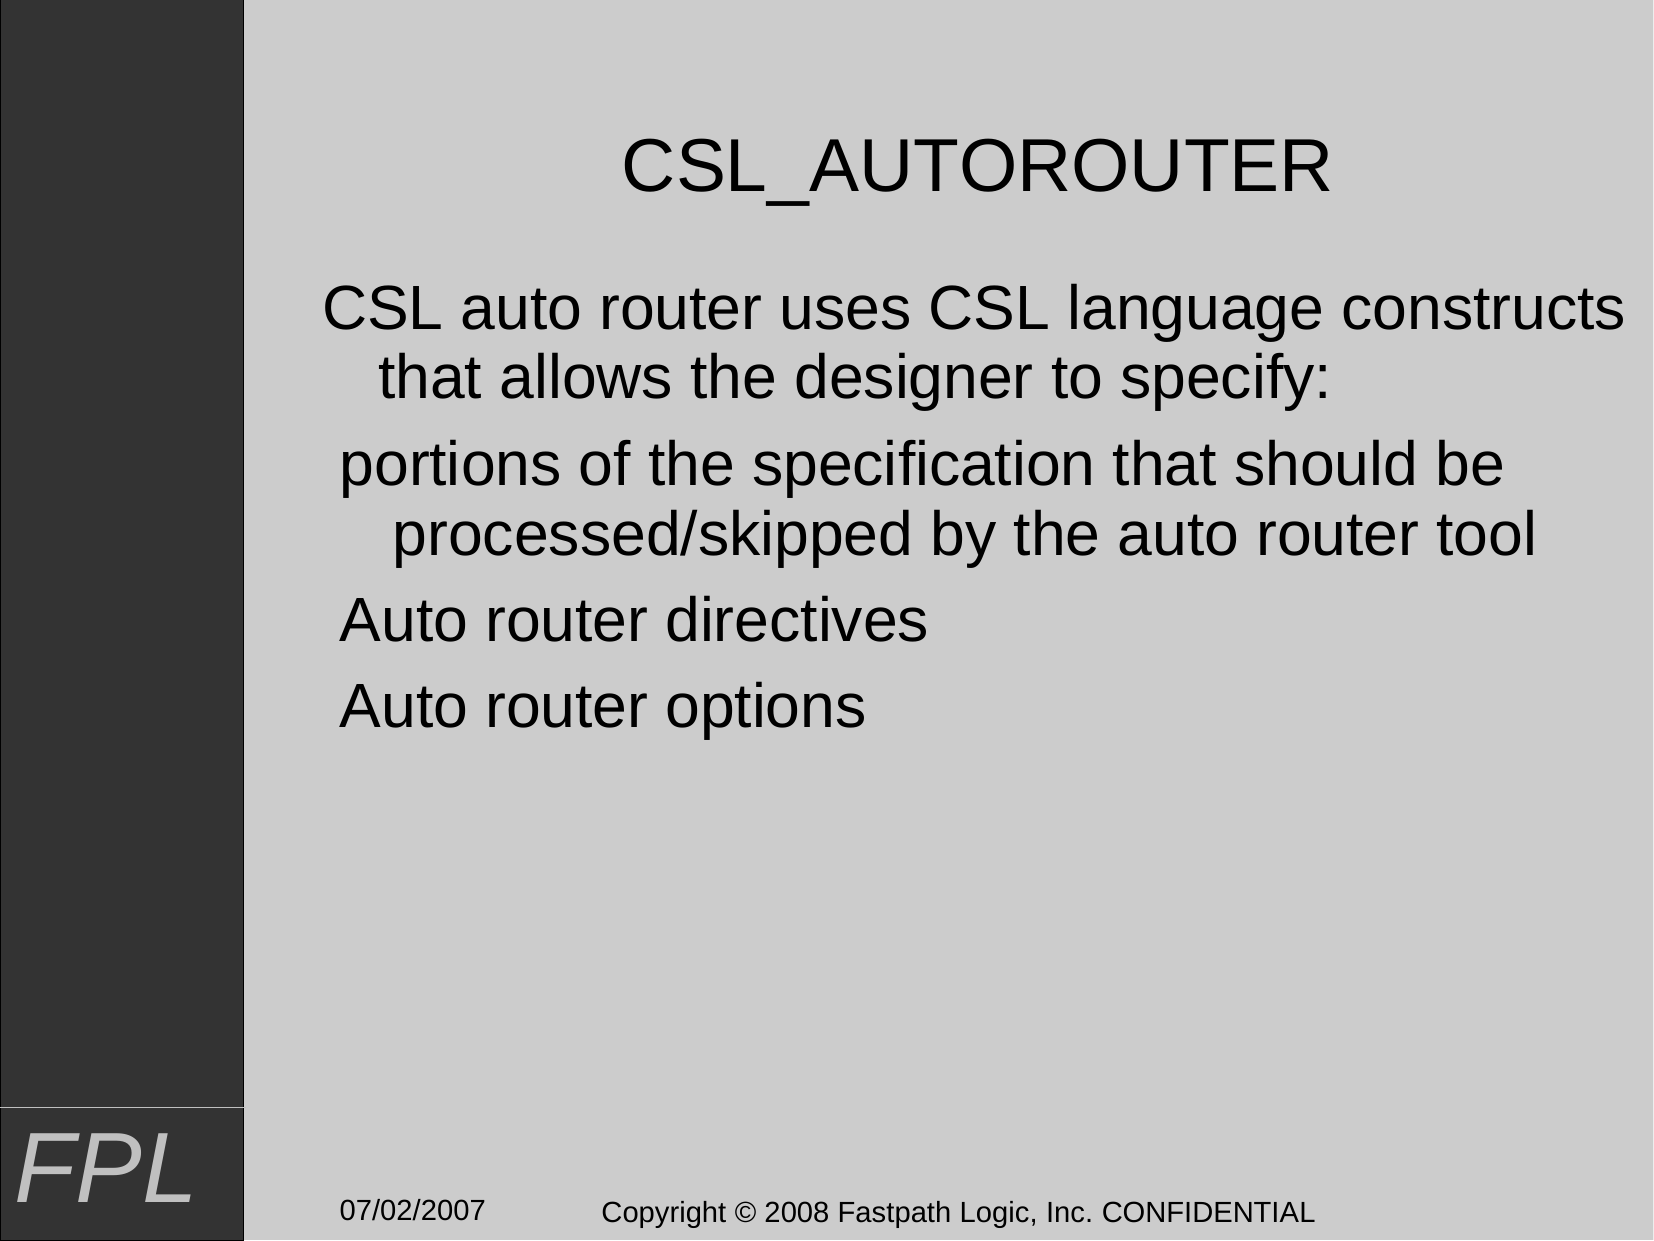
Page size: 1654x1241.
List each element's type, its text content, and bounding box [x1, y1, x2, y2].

list CSL auto router uses CSL language constructs that allows the designer to specify: portions of the specification that should be processed/skipped by the auto router tool Auto router directives Auto router options [322, 272, 1634, 1179]
title CSL_AUTOROUTER [426, 57, 1529, 272]
